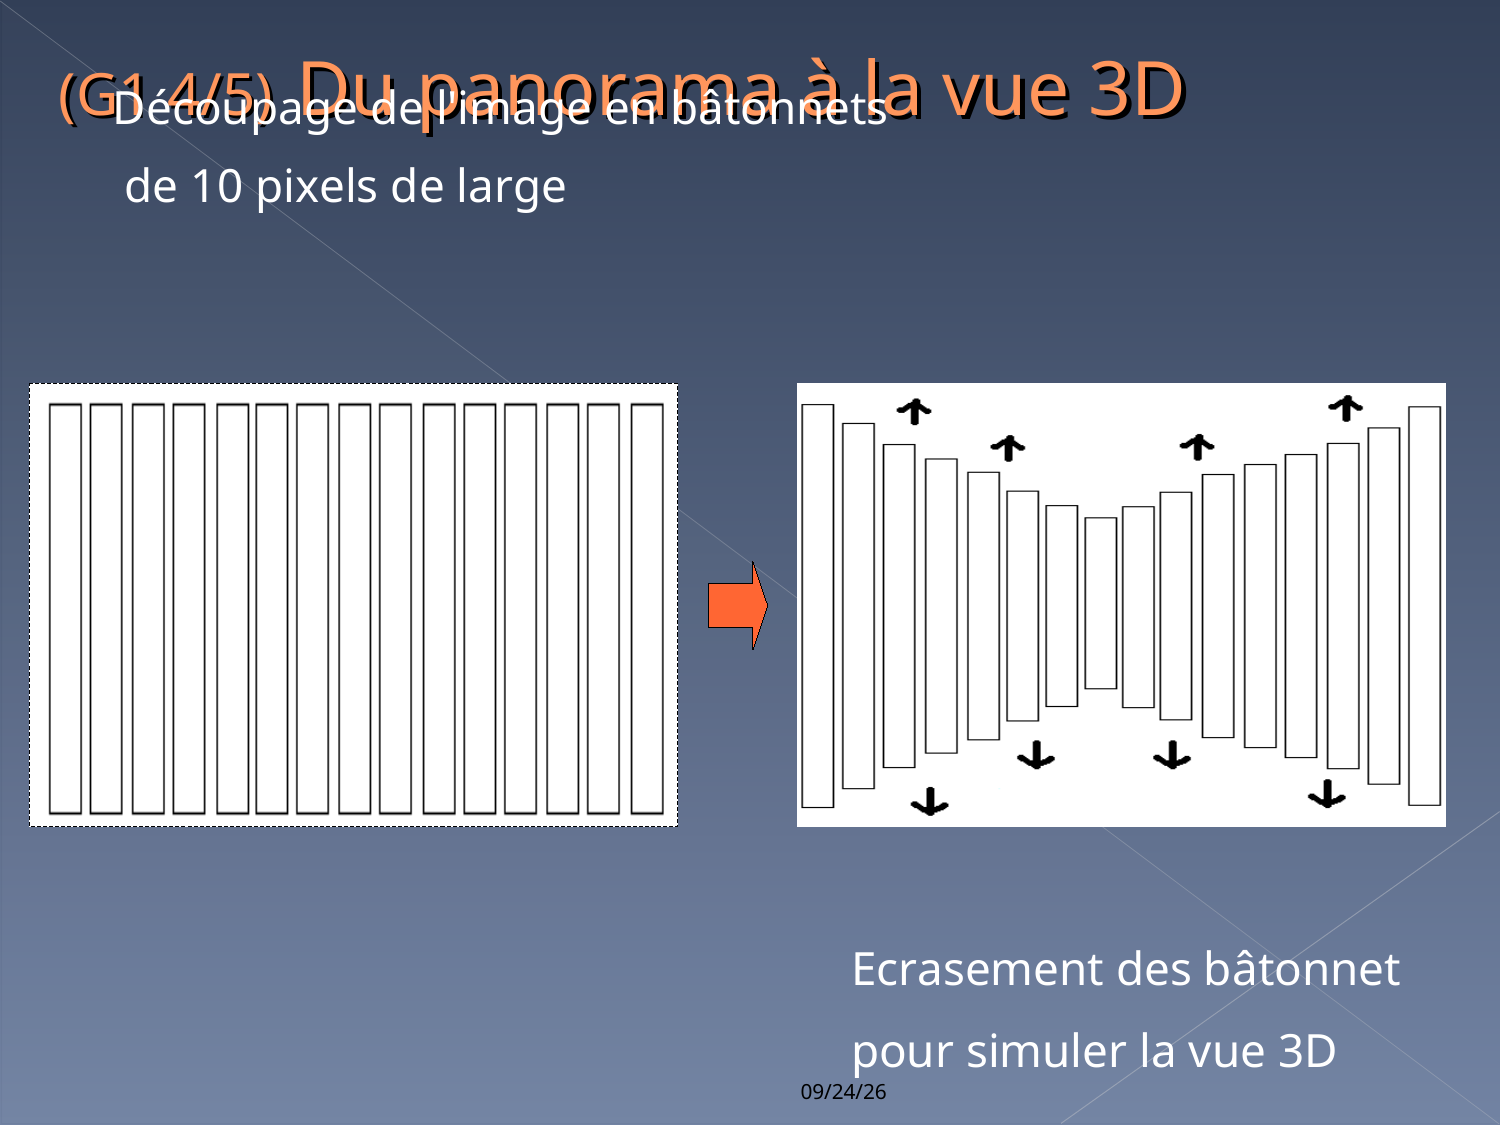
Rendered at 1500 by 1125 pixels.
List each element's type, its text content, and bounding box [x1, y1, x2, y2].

picture [29, 383, 678, 827]
picture [797, 383, 1446, 827]
title (G1 4/5) Du panorama à la vue 3D [59, 29, 1292, 130]
text_box [708, 561, 768, 650]
subtitle Découpage de l'image en bâtonnets de 10 pixels de large Ecrasement des bâtonnet pour simuler la vue 3D [37, 130, 1477, 1125]
